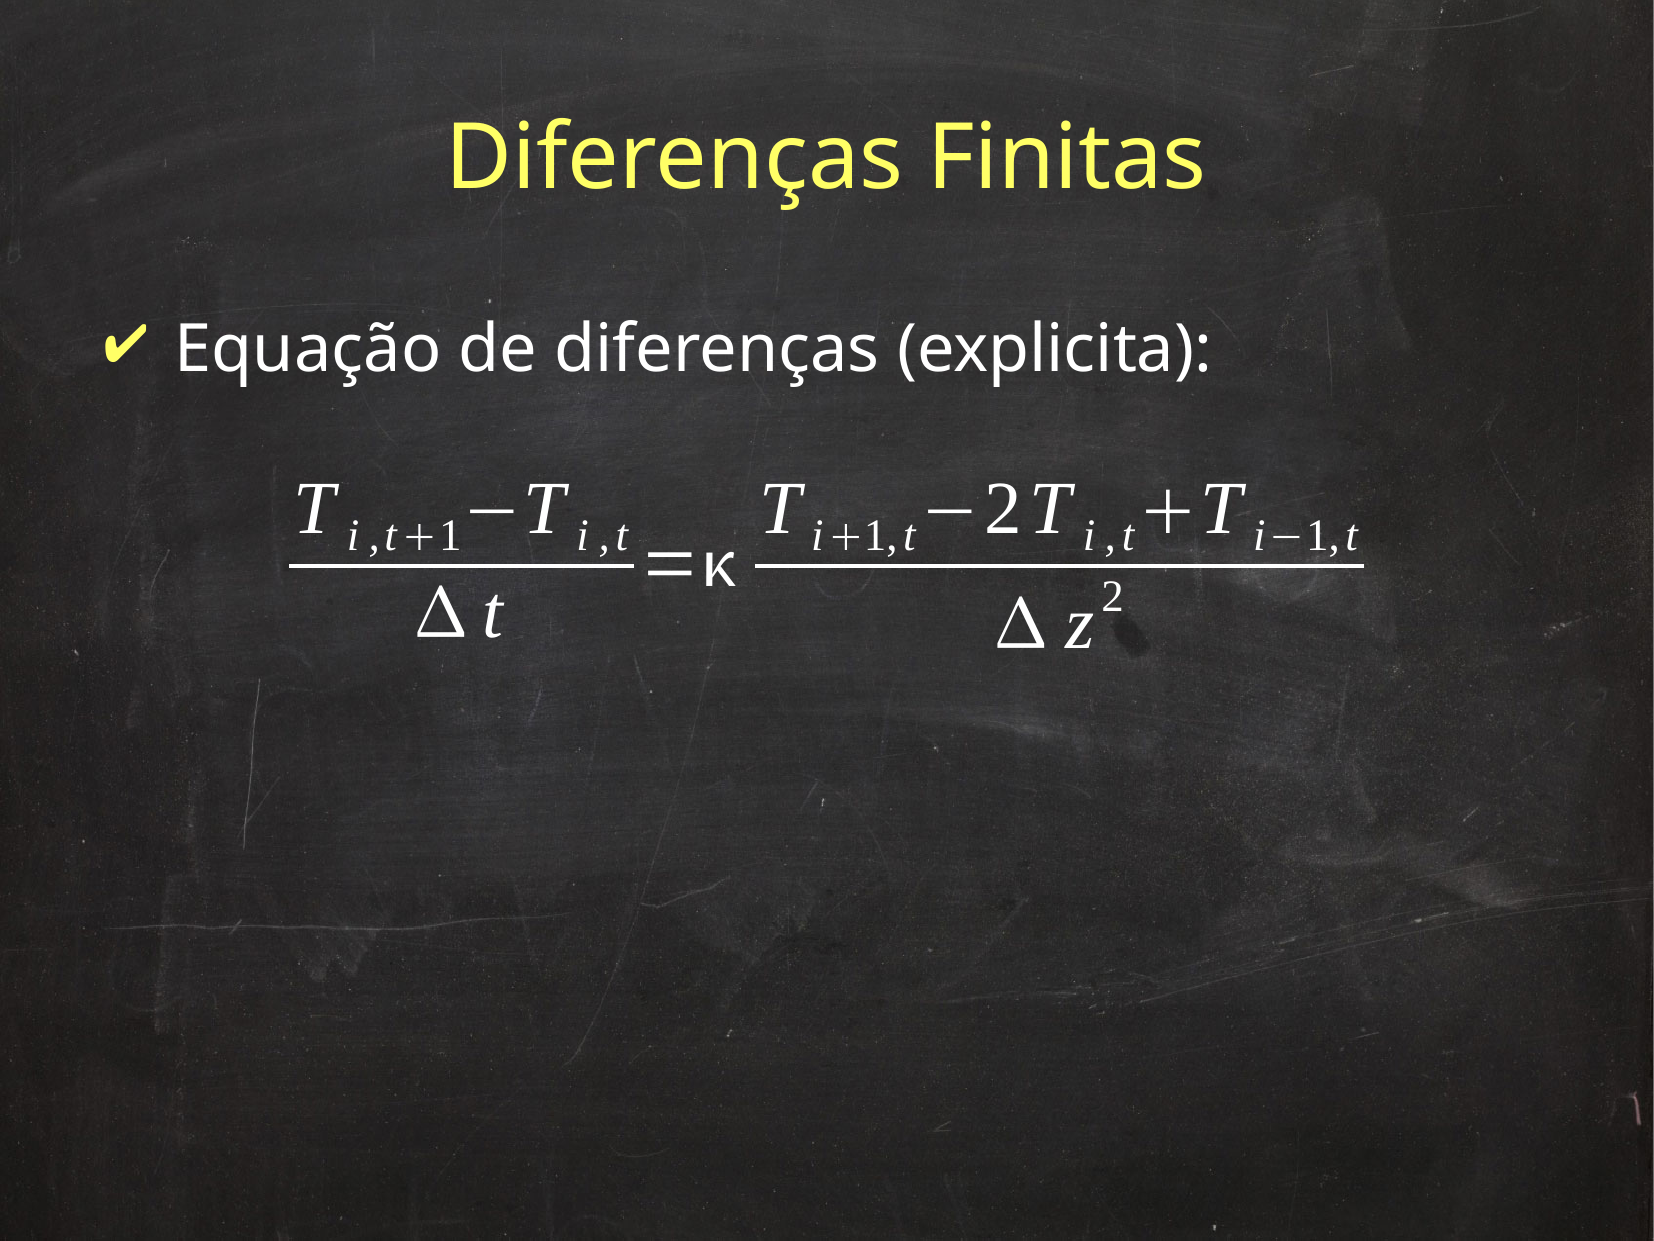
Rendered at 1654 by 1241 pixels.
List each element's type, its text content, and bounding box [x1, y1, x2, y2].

chart [279, 465, 1374, 665]
title Diferenças Finitas [82, 56, 1571, 250]
picture [0, 0, 1654, 1241]
list Equação de diferenças (explicita): [86, 300, 1576, 1119]
